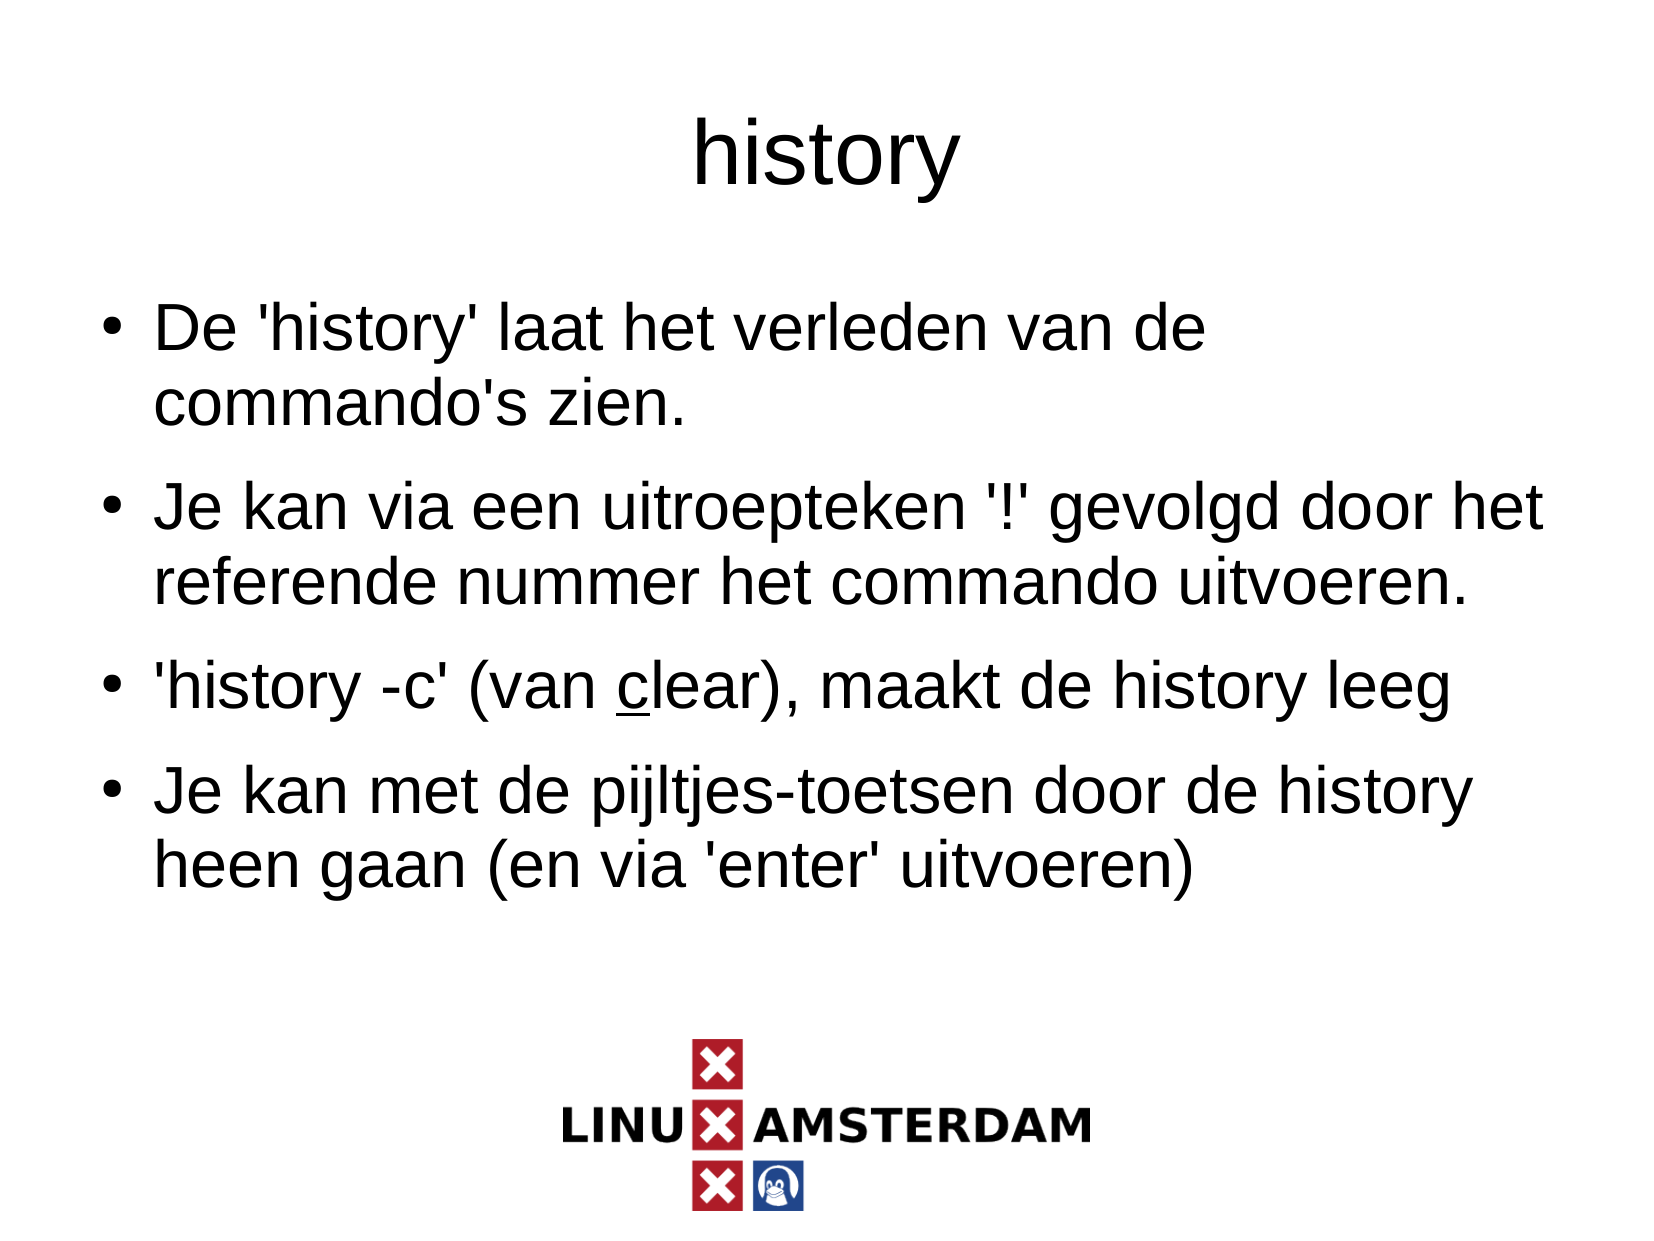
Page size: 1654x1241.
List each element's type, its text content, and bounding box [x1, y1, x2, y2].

picture [563, 1039, 1090, 1211]
list De 'history' laat het verleden van de commando's zien. Je kan via een uitroepteken '!' gevolgd door het referende nummer het commando uitvoeren. 'history -c' (van clear), maakt de history leeg Je kan met de pijltjes-toetsen door de history heen gaan (en via 'enter' uitvoeren) [82, 290, 1571, 1010]
title history [82, 49, 1571, 257]
